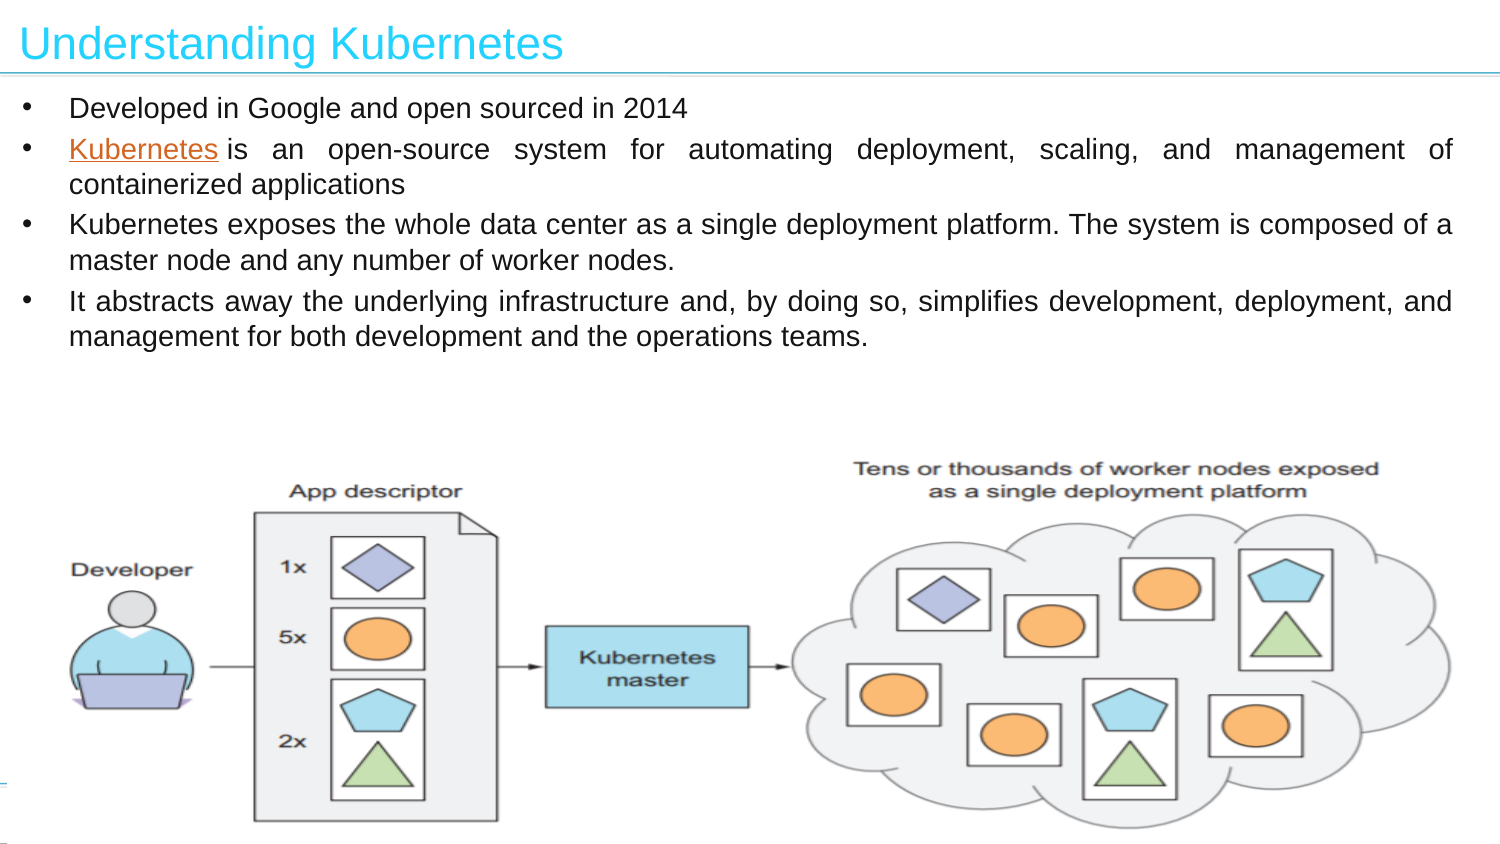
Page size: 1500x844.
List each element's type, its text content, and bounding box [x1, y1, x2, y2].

picture [7, 433, 1500, 844]
slide_number <number> [0, 778, 7, 840]
title Understanding Kubernetes [18, 16, 1482, 66]
list Developed in Google and open sourced in 2014 Kubernetes is an open-source system for automating deployment, scaling, and management of containerized applications Kubernetes exposes the whole data center as a single deployment platform. The system is composed of a master node and any number of worker nodes. It abstracts away the underlying infrastructure and, by doing so, simplifies development, deployment, and management for both development and the operations teams. [7, 81, 1470, 433]
